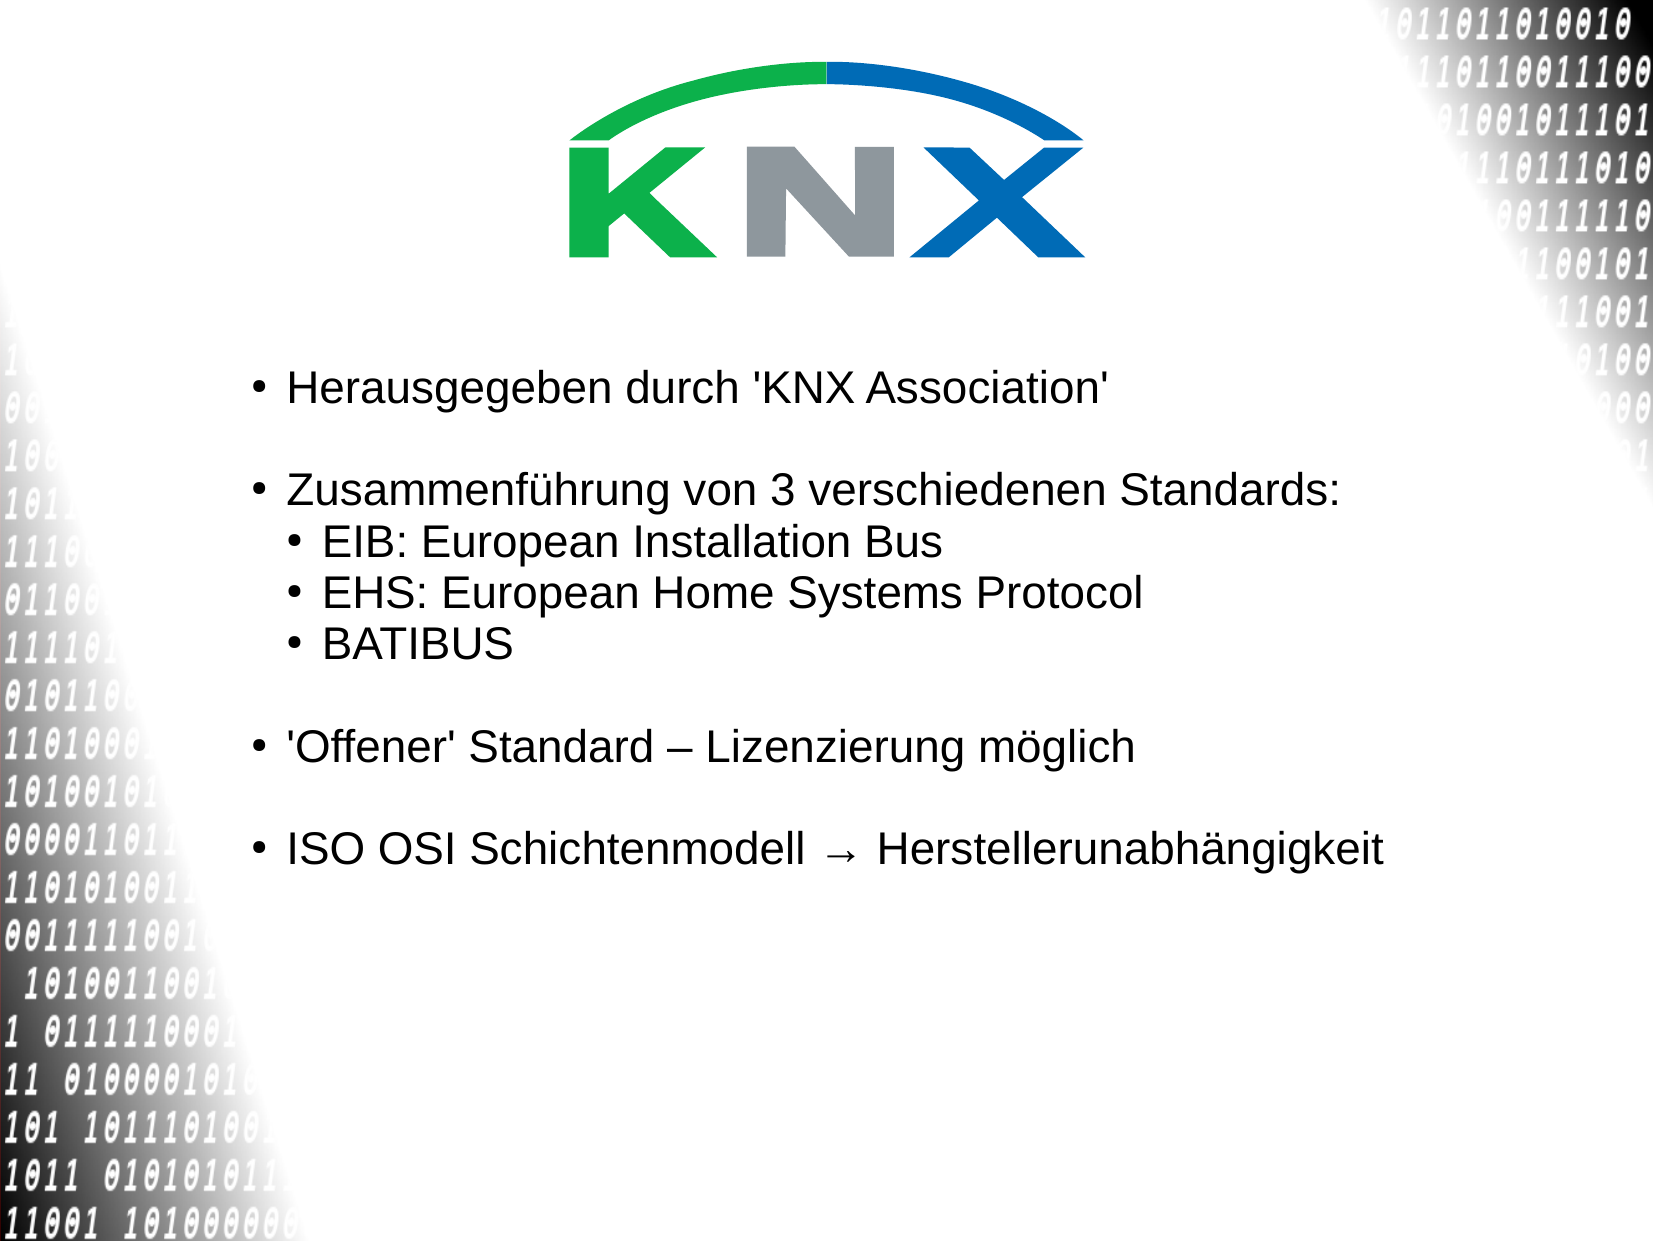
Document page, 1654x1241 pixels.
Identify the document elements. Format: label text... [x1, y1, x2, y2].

picture [0, 0, 1653, 1241]
text_box Herausgegeben durch 'KNX Association' Zusammenführung von 3 verschiedenen Standards: EIB: European Installation Bus EHS: European Home Systems Protocol BATIBUS 'Offener' Standard – Lizenzierung möglich ISO OSI Schichtenmodell → Herstellerunabhängigkeit [236, 354, 1400, 882]
